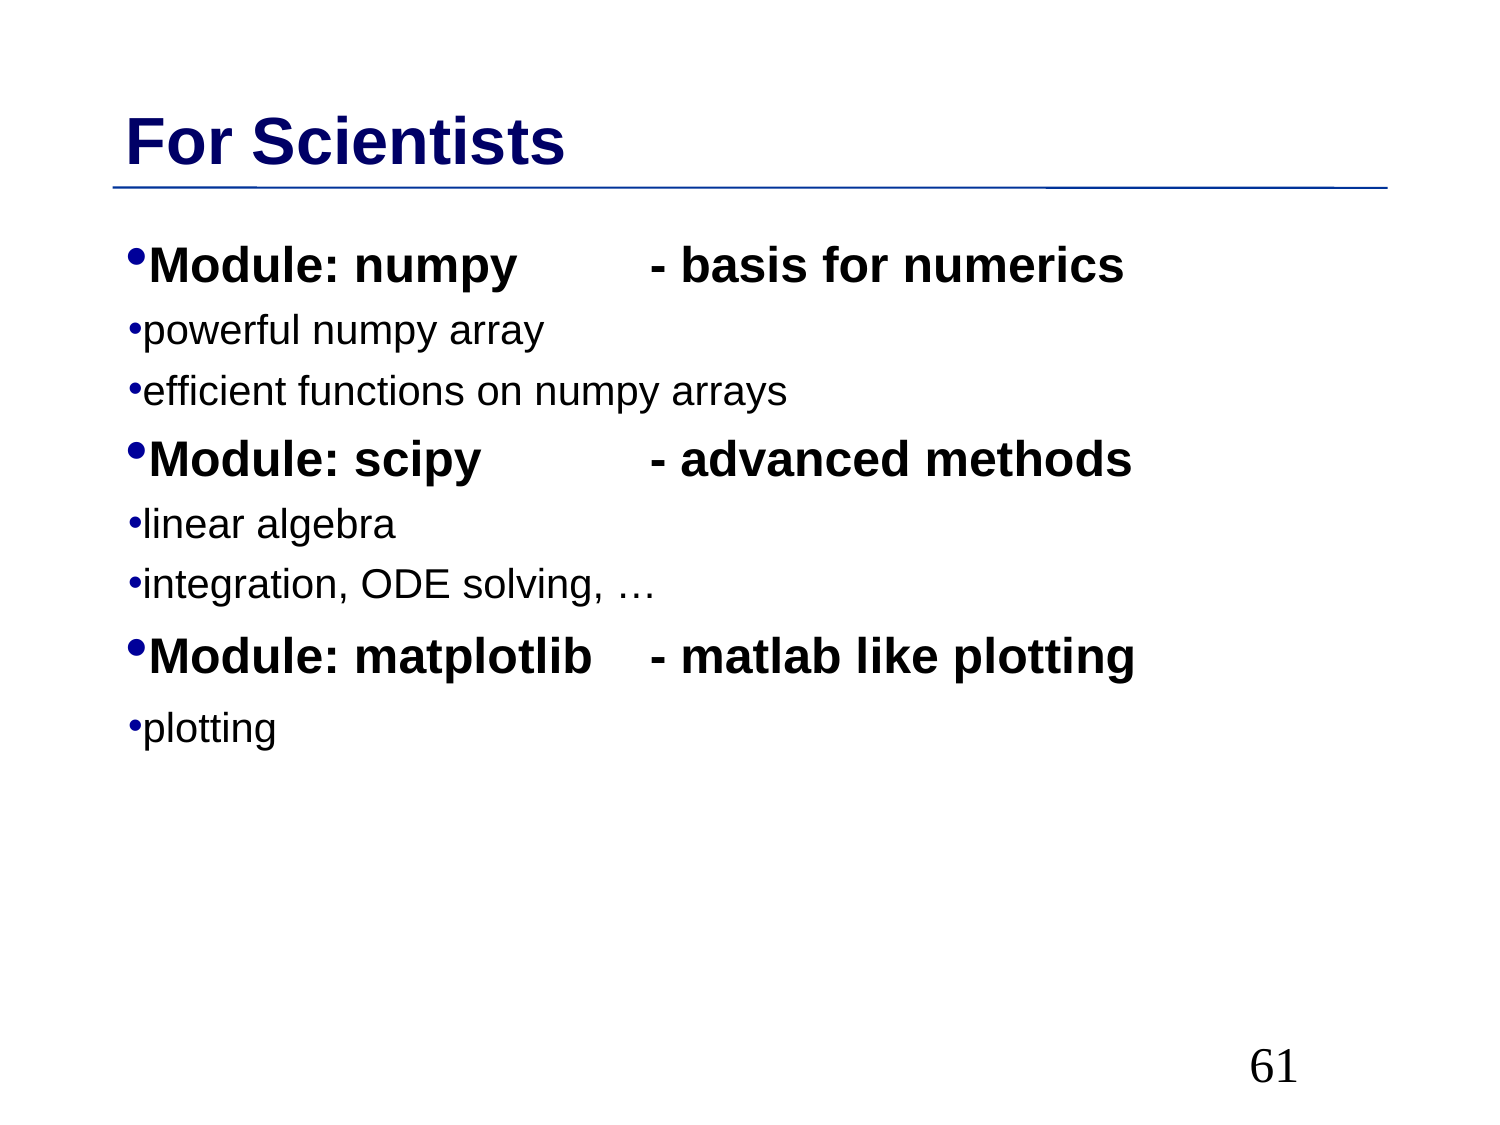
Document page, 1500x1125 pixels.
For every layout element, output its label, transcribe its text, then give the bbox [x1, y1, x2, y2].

text_box <number> [1074, 994, 1387, 1125]
title For Scientists [112, 90, 1388, 185]
list Module: numpy - basis for numerics powerful numpy array efficient functions on numpy arrays Module: scipy - advanced methods linear algebra integration, ODE solving, … Module: matplotlib - matlab like plotting plotting [114, 225, 1385, 818]
